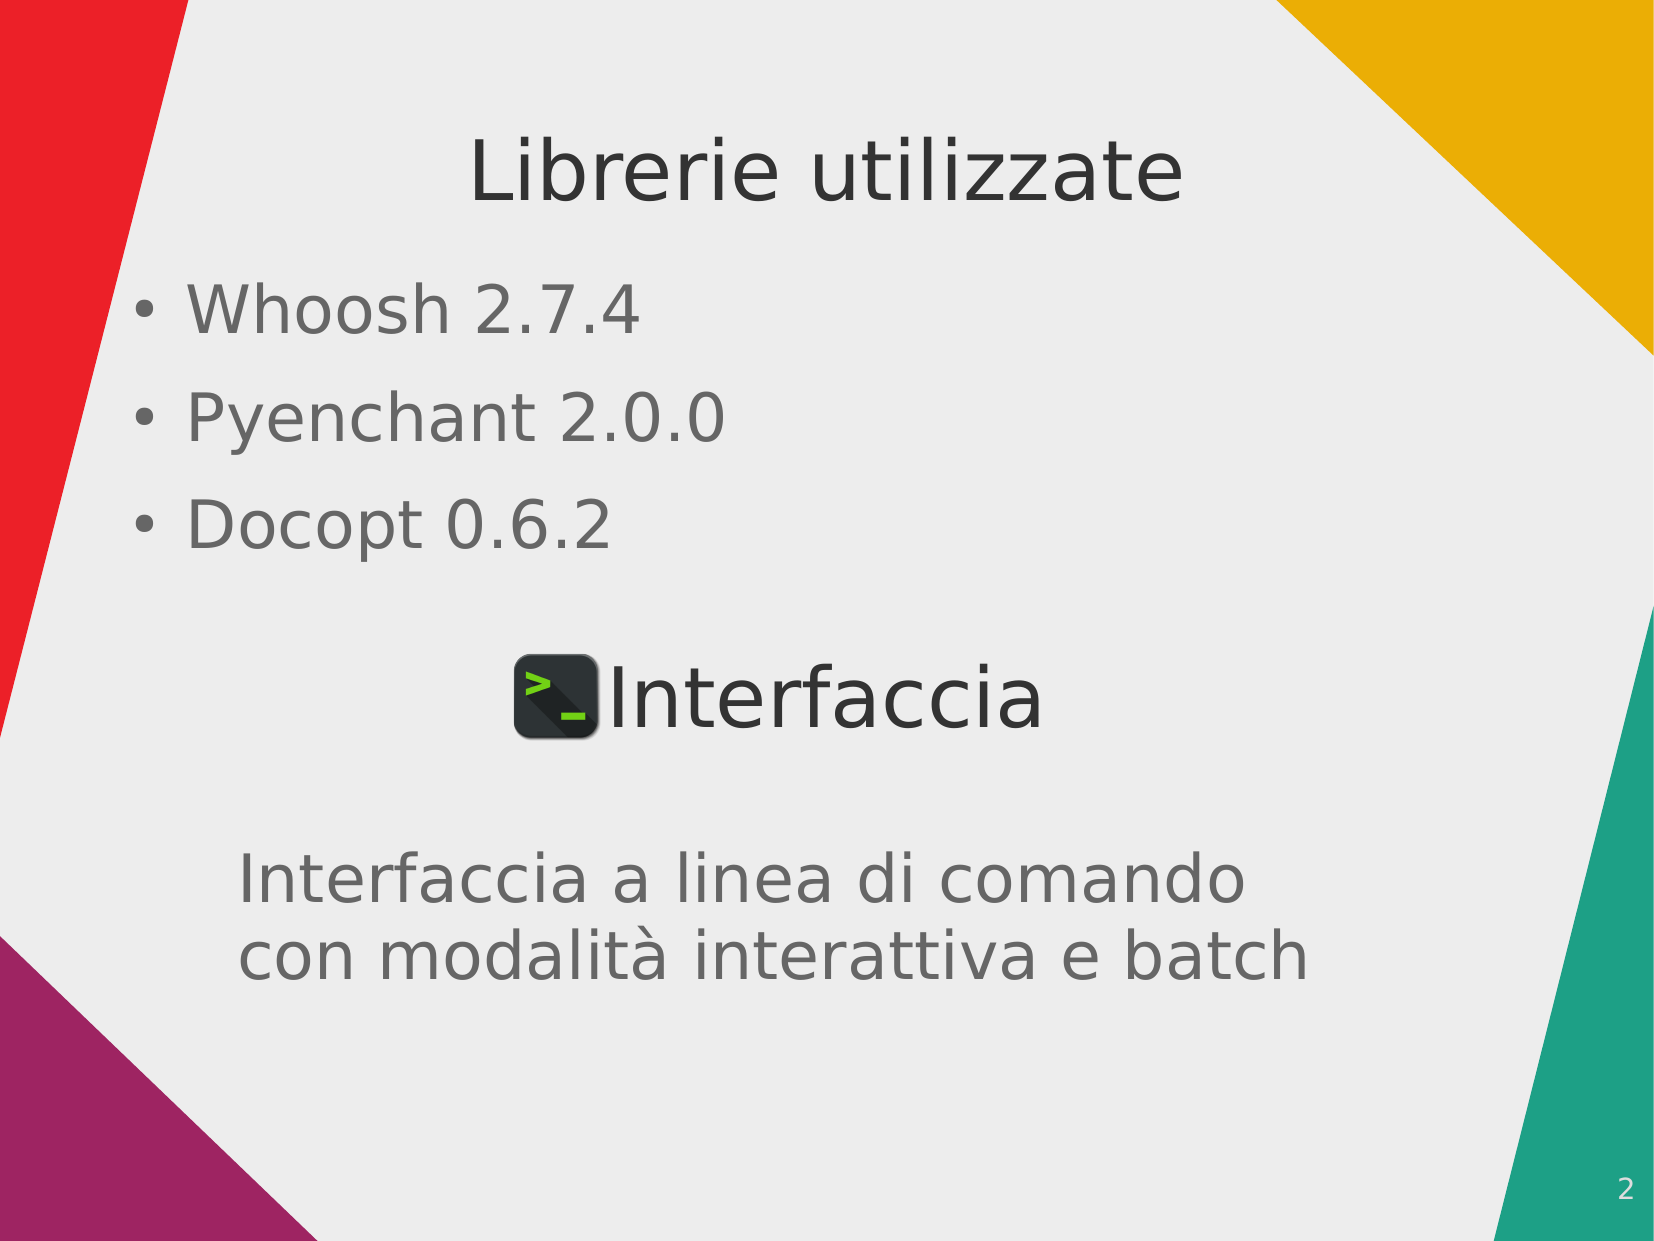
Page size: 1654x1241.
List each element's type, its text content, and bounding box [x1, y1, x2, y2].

title Librerie utilizzate [114, 73, 1539, 271]
picture [510, 650, 601, 741]
list Whoosh 2.7.4 Pyenchant 2.0.0 Docopt 0.6.2 [114, 272, 1539, 600]
title Interfaccia [114, 600, 1539, 797]
list Interfaccia a linea di comando con modalità interattiva e batch [166, 840, 1591, 1021]
